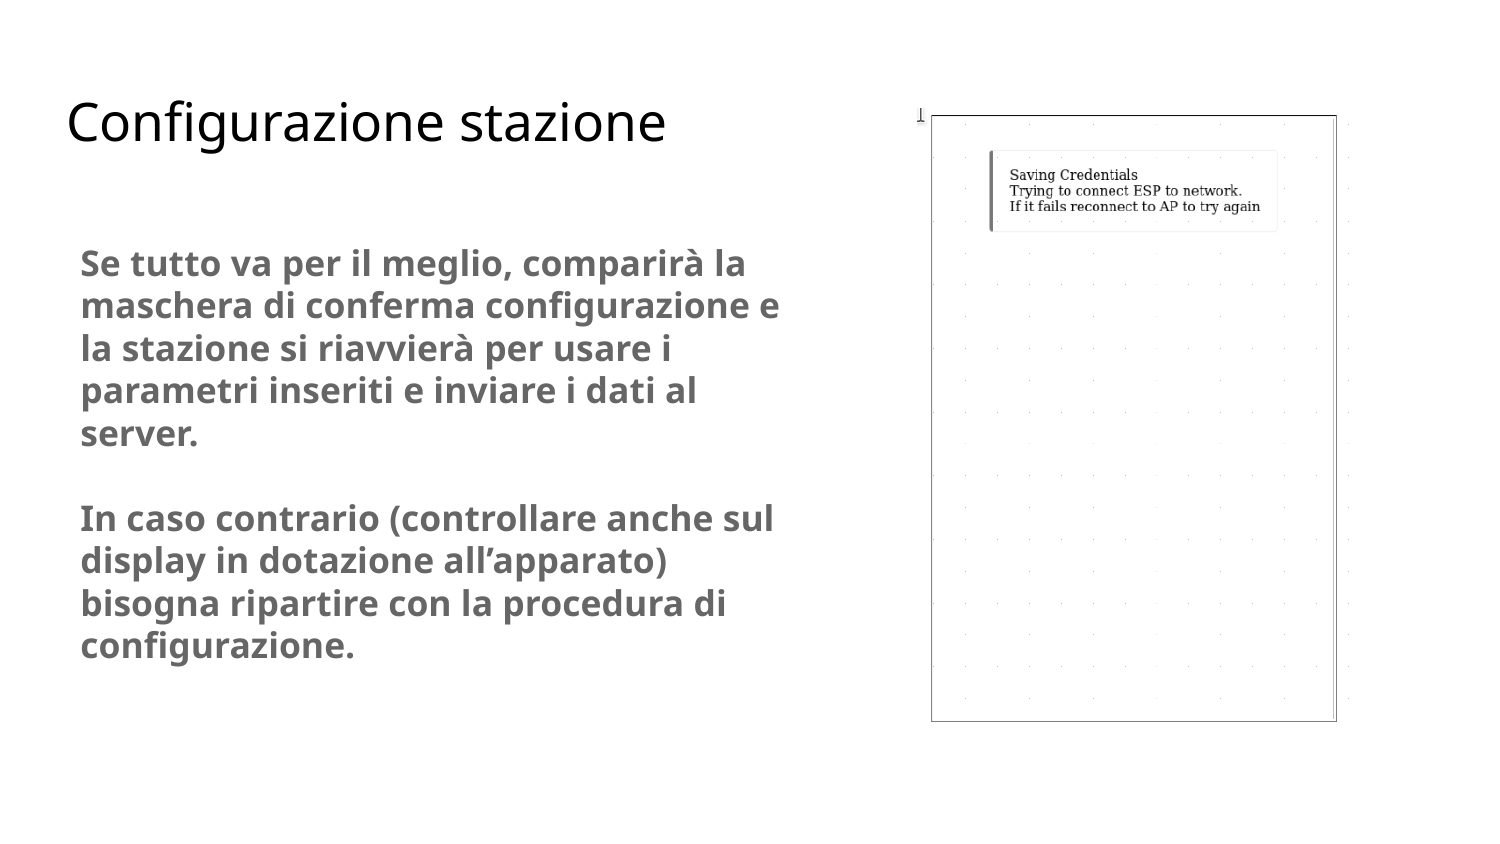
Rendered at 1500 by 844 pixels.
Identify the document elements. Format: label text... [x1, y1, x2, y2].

title Configurazione stazione [51, 72, 1449, 167]
text_box Se tutto va per il meglio, comparirà la maschera di conferma configurazione e la stazione si riavvierà per usare i parametri inseriti e inviare i dati al server. In caso contrario (controllare anche sul display in dotazione all’apparato) bisogna ripartire con la procedura di configurazione. [65, 158, 817, 814]
picture [917, 108, 1352, 736]
